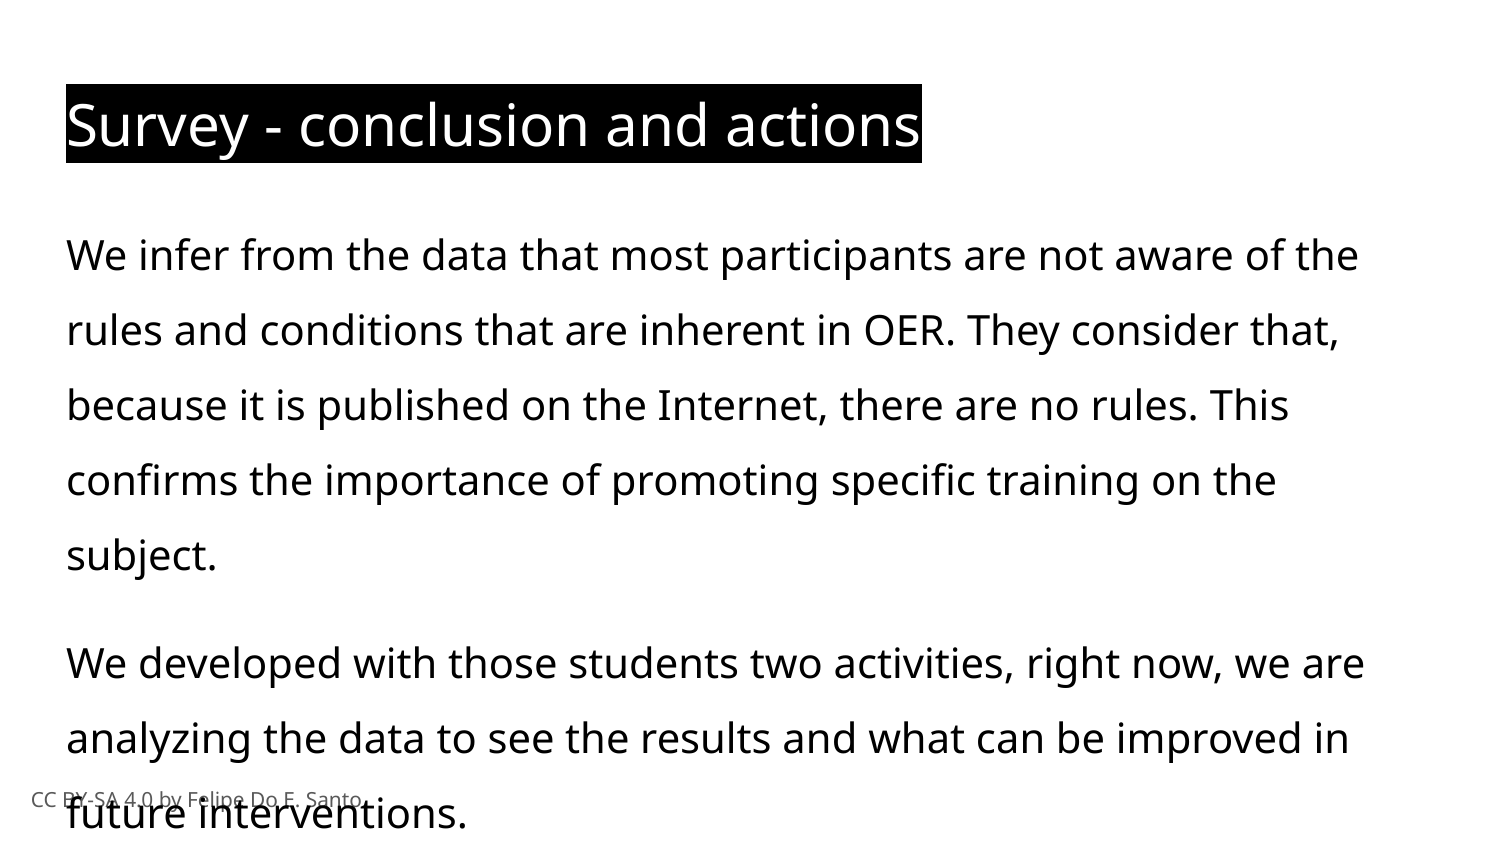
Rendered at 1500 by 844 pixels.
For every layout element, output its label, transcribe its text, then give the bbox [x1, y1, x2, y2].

title Survey - conclusion and actions [51, 72, 1449, 167]
list We infer from the data that most participants are not aware of the rules and conditions that are inherent in OER. They consider that, because it is published on the Internet, there are no rules. This confirms the importance of promoting specific training on the subject. We developed with those students two activities, right now, we are analyzing the data to see the results and what can be improved in future interventions. [51, 189, 1449, 750]
text_box CC BY-SA 4.0 by Felipe Do E. Santo [15, 771, 421, 826]
